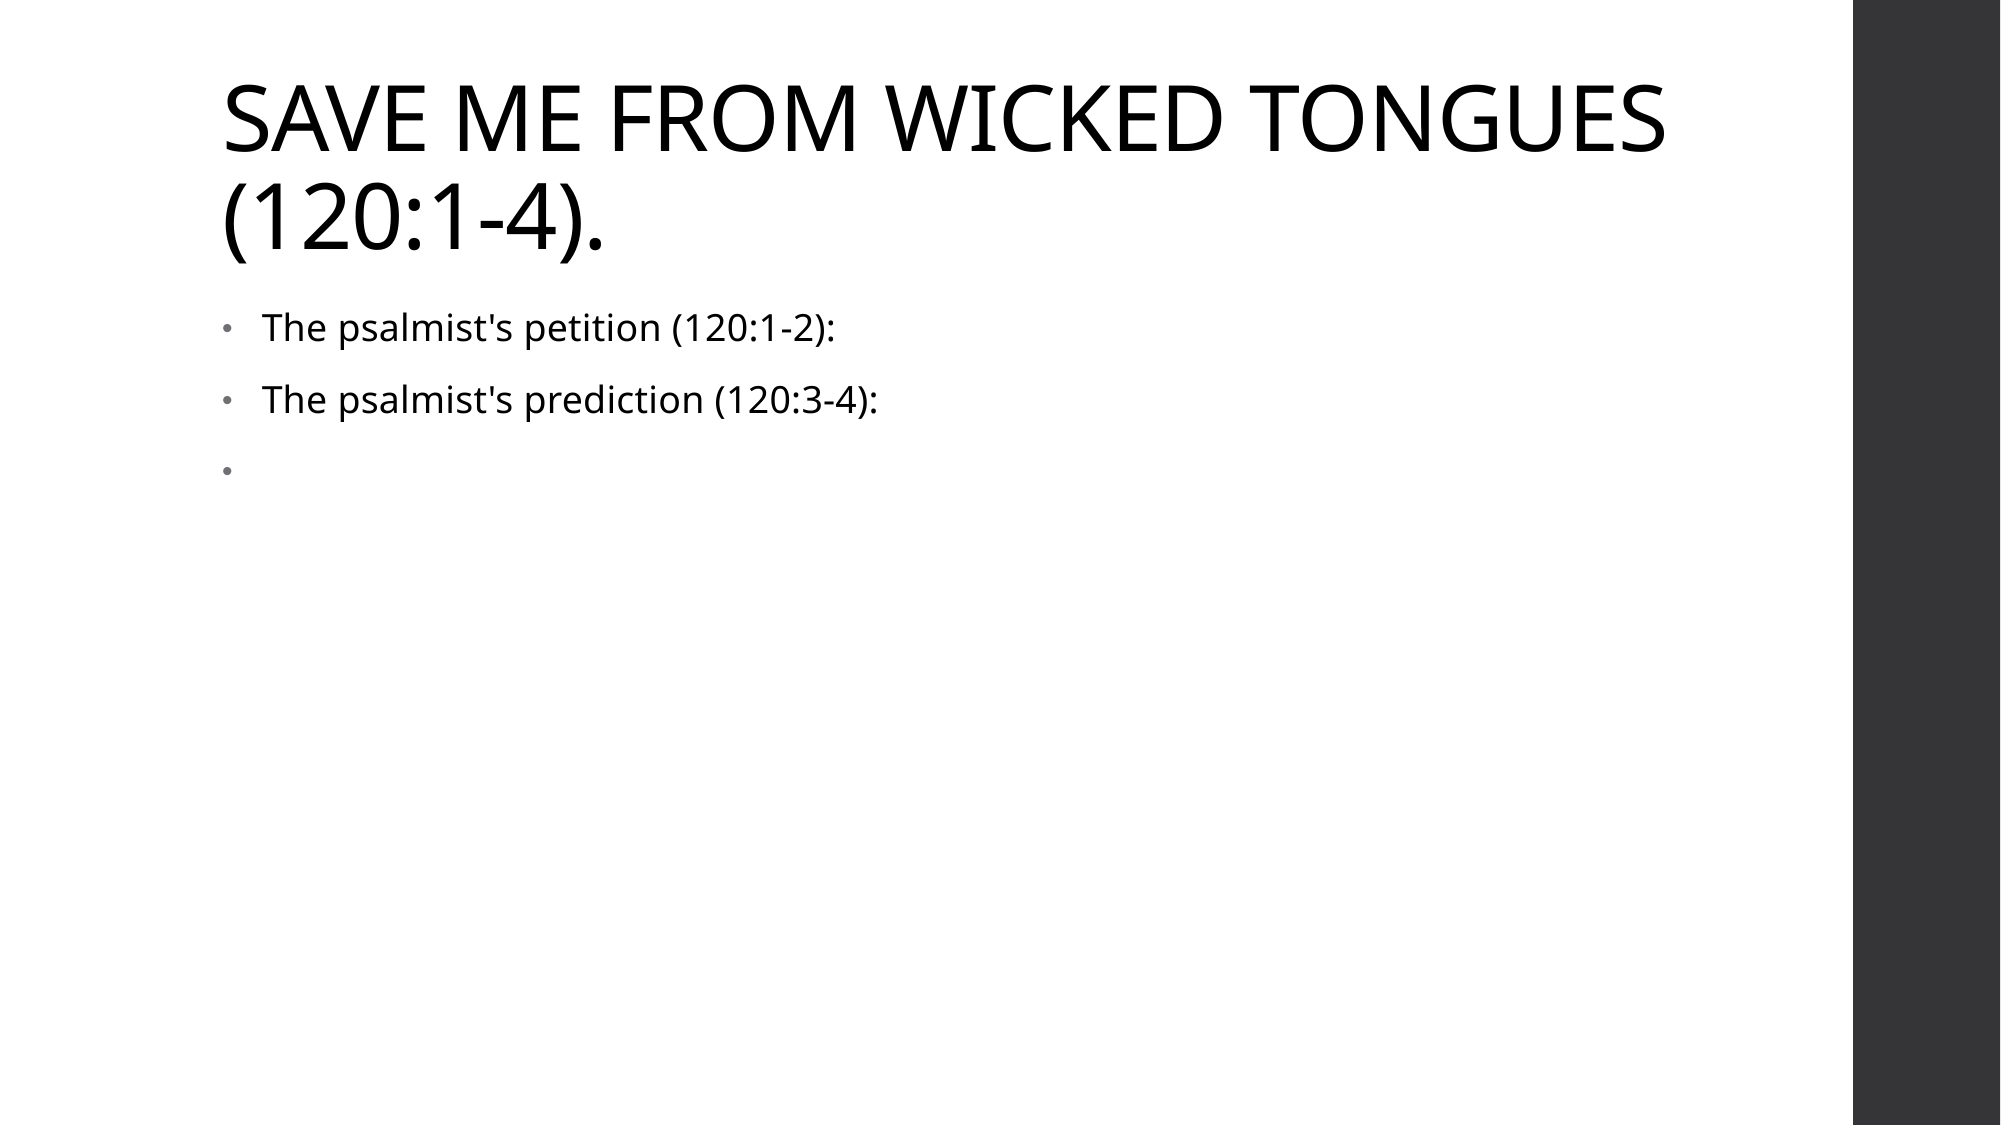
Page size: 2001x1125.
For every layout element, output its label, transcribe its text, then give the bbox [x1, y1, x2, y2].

title SAVE ME FROM WICKED TONGUES (120:1-4). [206, 60, 1797, 278]
list The psalmist's petition (120:1-2): The psalmist's prediction (120:3-4): [206, 299, 1617, 1014]
